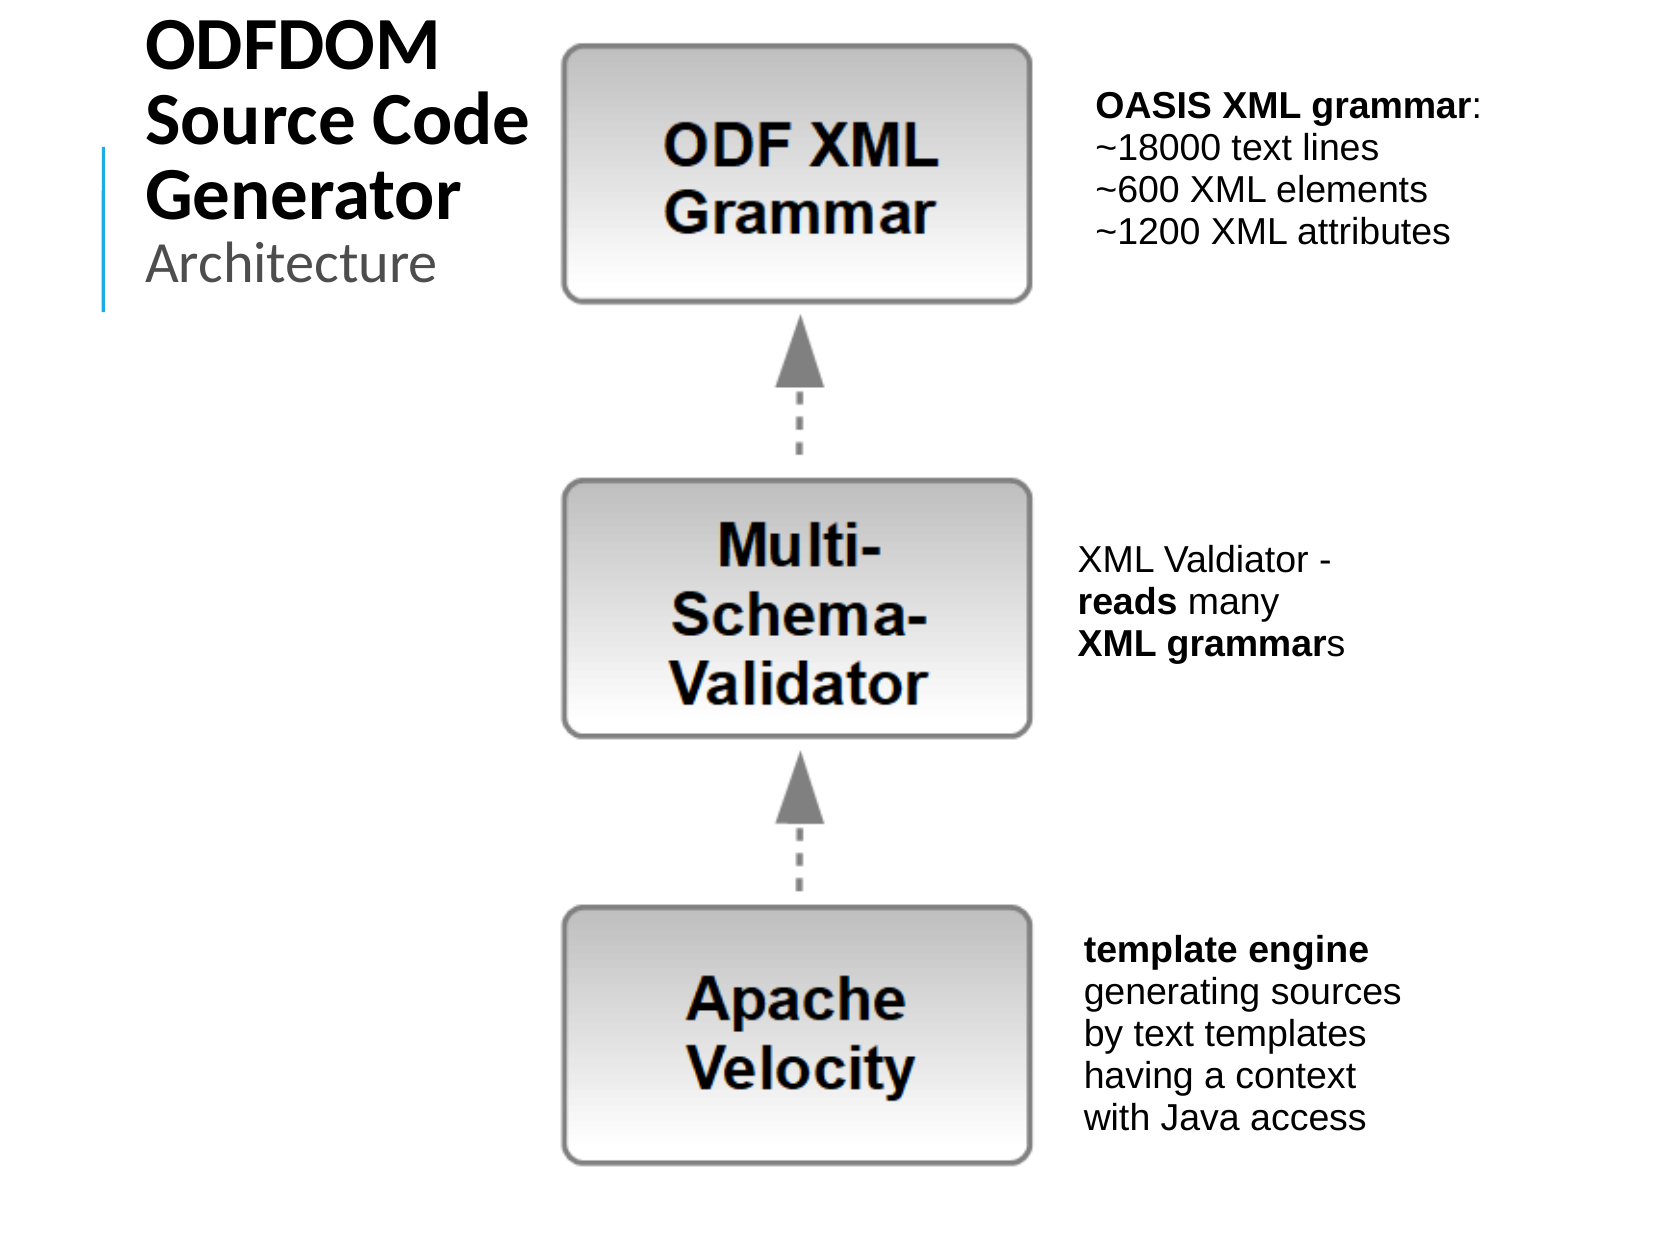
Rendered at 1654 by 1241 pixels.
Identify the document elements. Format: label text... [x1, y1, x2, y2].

text_box template engine generating sources by text templates having a context with Java access [1068, 921, 1424, 1147]
text_box OASIS XML grammar: ~18000 text lines ~600 XML elements ~1200 XML attributes [1080, 76, 1542, 260]
picture [542, 13, 1052, 1182]
title ODFDOM Source Code Generator Architecture [1052, 13, 1388, 297]
text_box XML Valdiator - reads many XML grammars [1062, 531, 1489, 673]
title ODFDOM Source Code Generator Architecture [145, 13, 542, 297]
